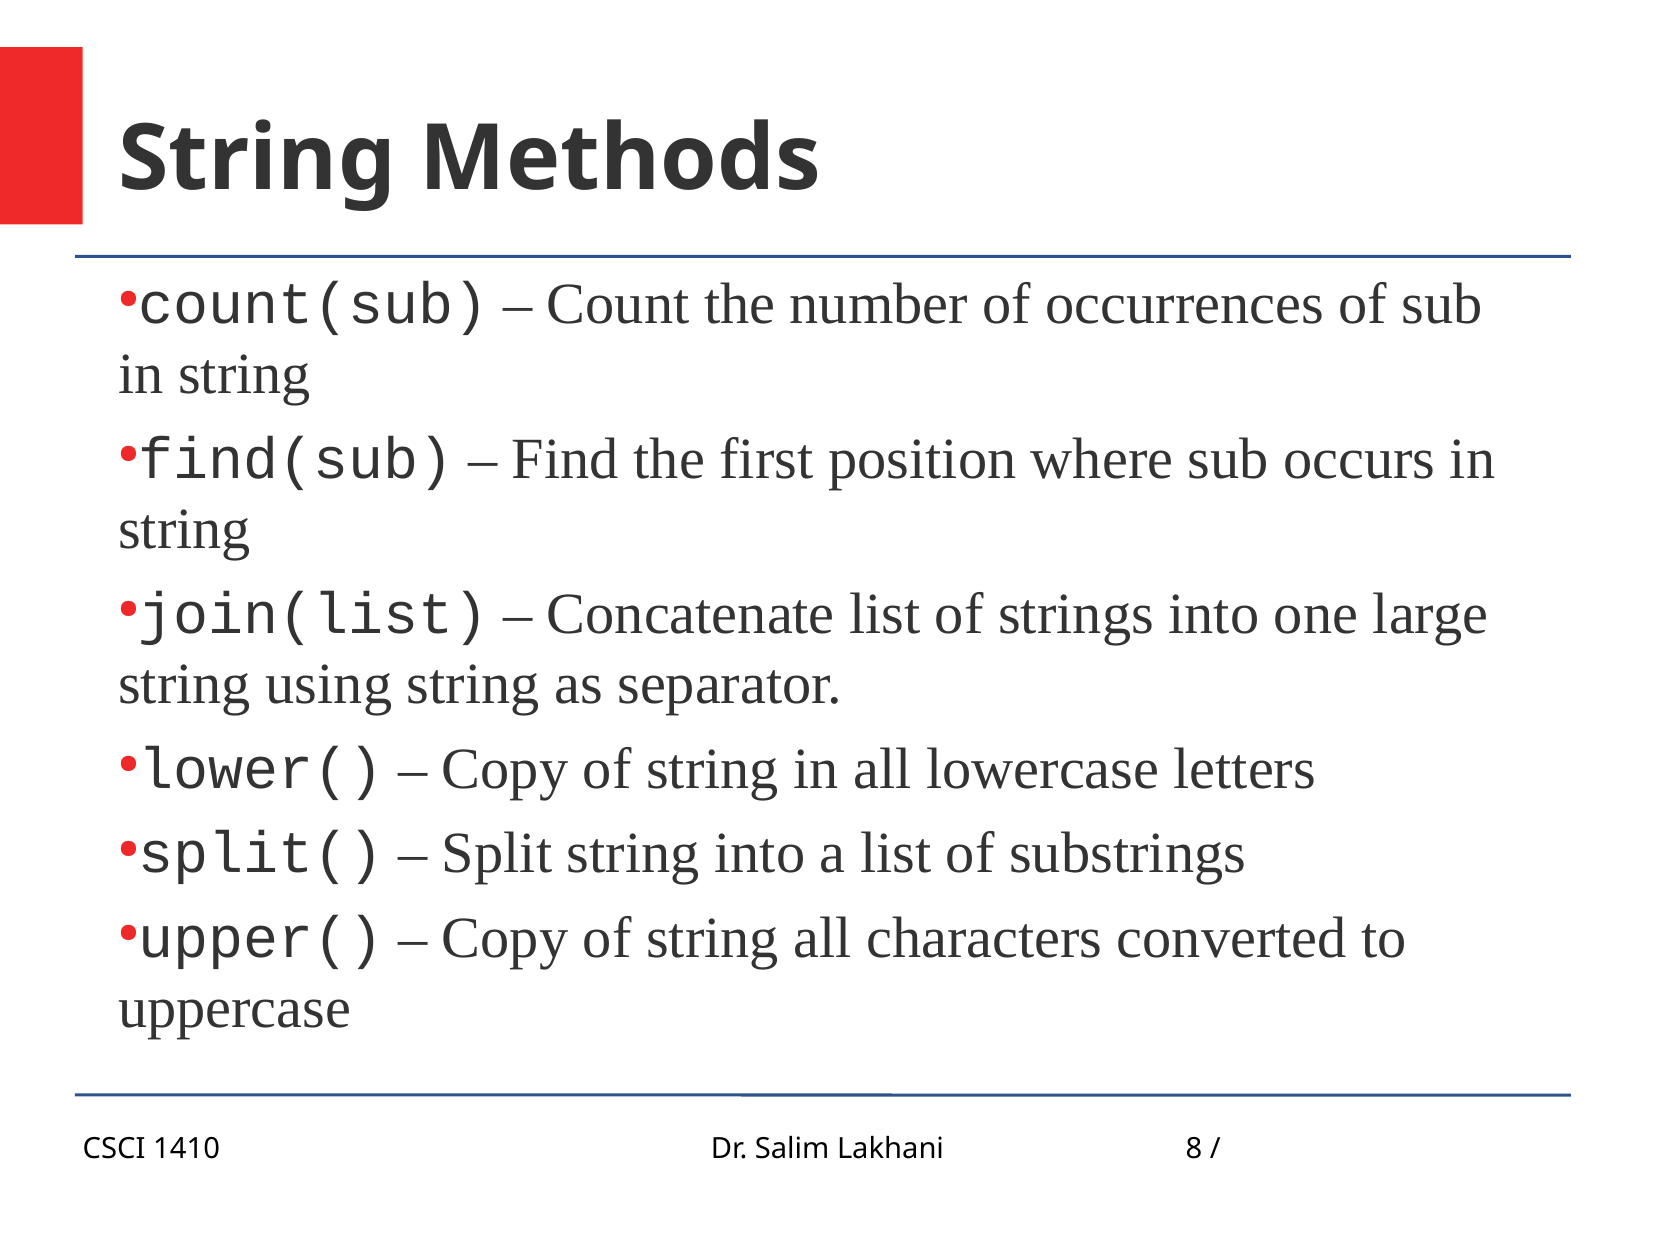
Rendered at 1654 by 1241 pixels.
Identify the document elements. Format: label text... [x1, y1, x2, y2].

list count(sub) – Count the number of occurrences of sub in string find(sub) – Find the first position where sub occurs in string join(list) – Concatenate list of strings into one large string using string as separator. lower() – Copy of string in all lowercase letters split() – Split string into a list of substrings upper() – Copy of string all characters converted to uppercase [118, 265, 1536, 1081]
text_box CSCI 1410 [82, 1129, 468, 1216]
text_box / [1185, 1129, 1571, 1216]
text_box Dr. Salim Lakhani [565, 1129, 1090, 1216]
title String Methods [118, 49, 1571, 257]
